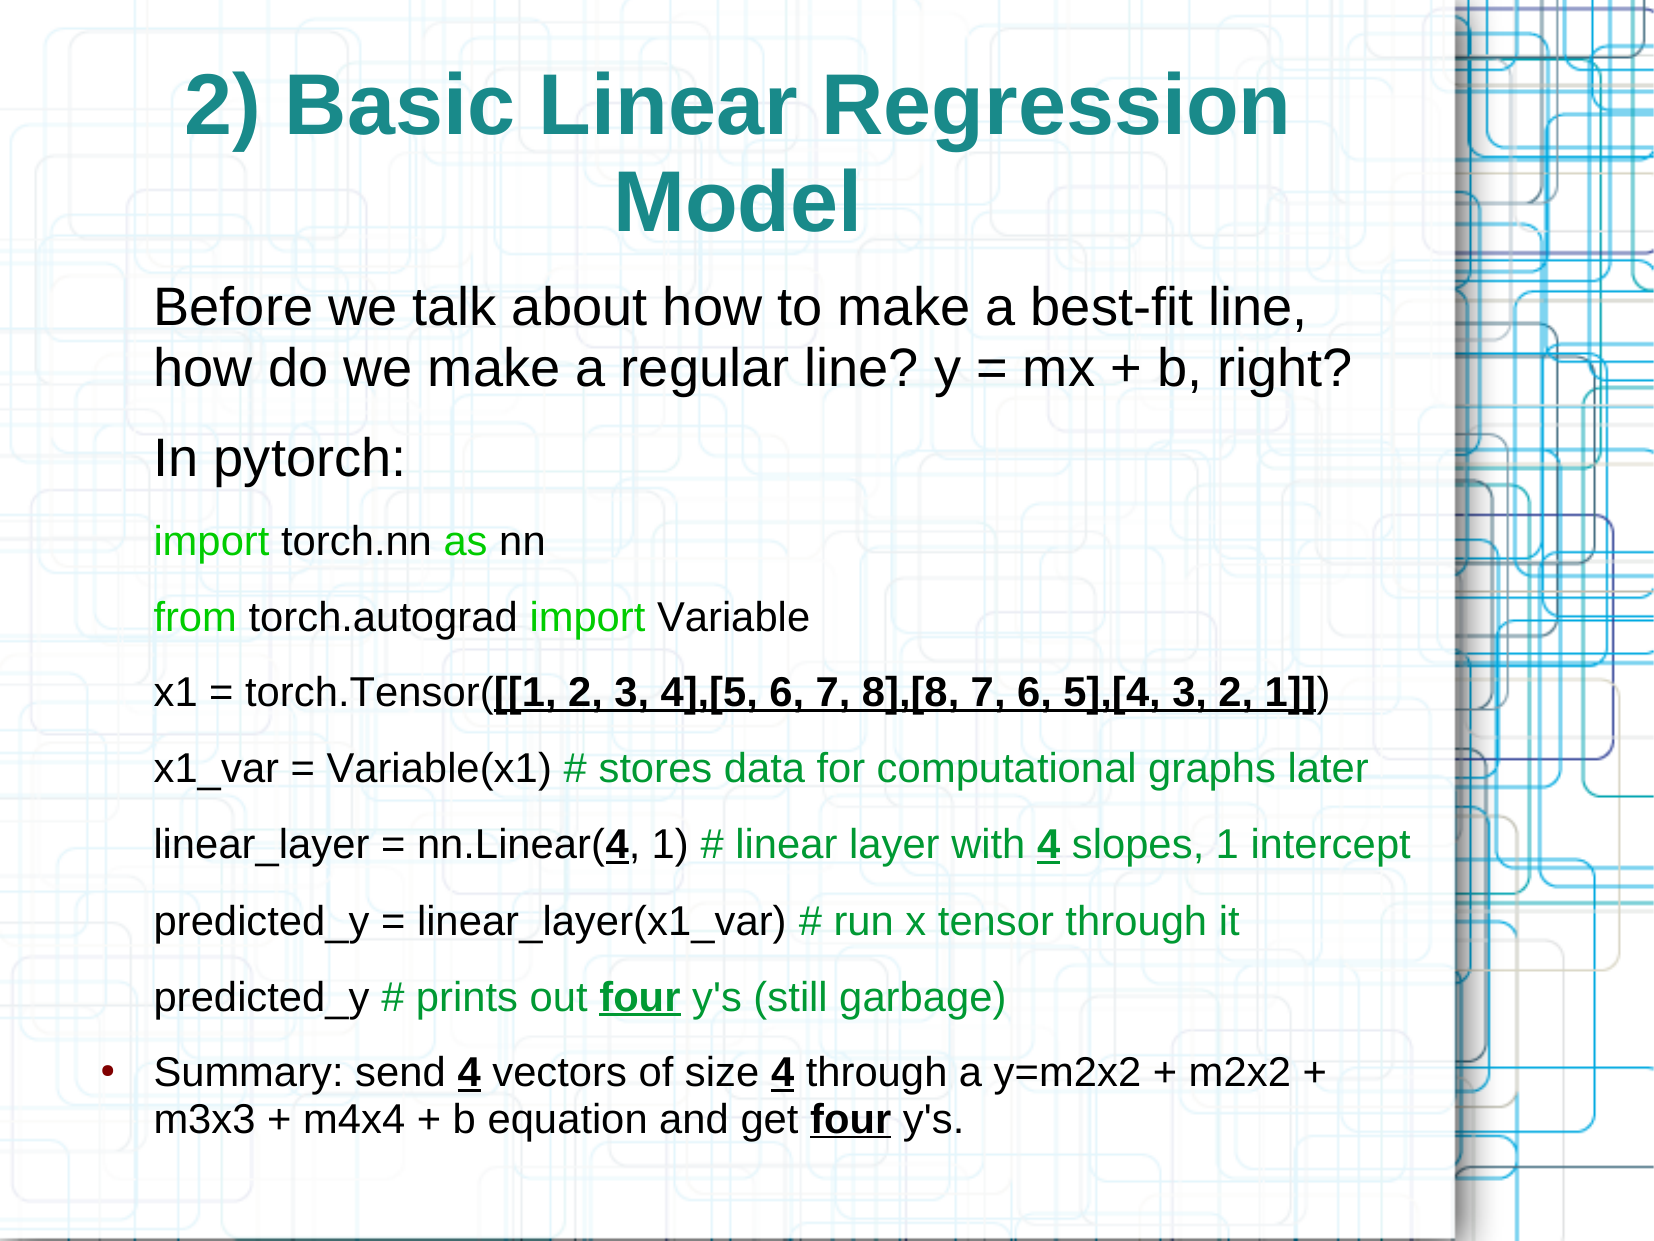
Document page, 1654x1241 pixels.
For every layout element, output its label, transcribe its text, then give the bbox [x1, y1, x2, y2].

title 2) Basic Linear Regression Model [59, 49, 1418, 257]
list Before we talk about how to make a best-fit line, how do we make a regular line? y = mx + b, right? In pytorch: import torch.nn as nn from torch.autograd import Variable x1 = torch.Tensor([[1, 2, 3, 4],[5, 6, 7, 8],[8, 7, 6, 5],[4, 3, 2, 1]]) x1_var = Variable(x1) # stores data for computational graphs later linear_layer = nn.Linear(4, 1) # linear layer with 4 slopes, 1 intercept predicted_y = linear_layer(x1_var) # run x tensor through it predicted_y # prints out four y's (still garbage) Summary: send 4 vectors of size 4 through a y=m2x2 + m2x2 + m3x3 + m4x4 + b equation and get four y's. [82, 276, 1418, 1241]
picture [0, 0, 1654, 1241]
